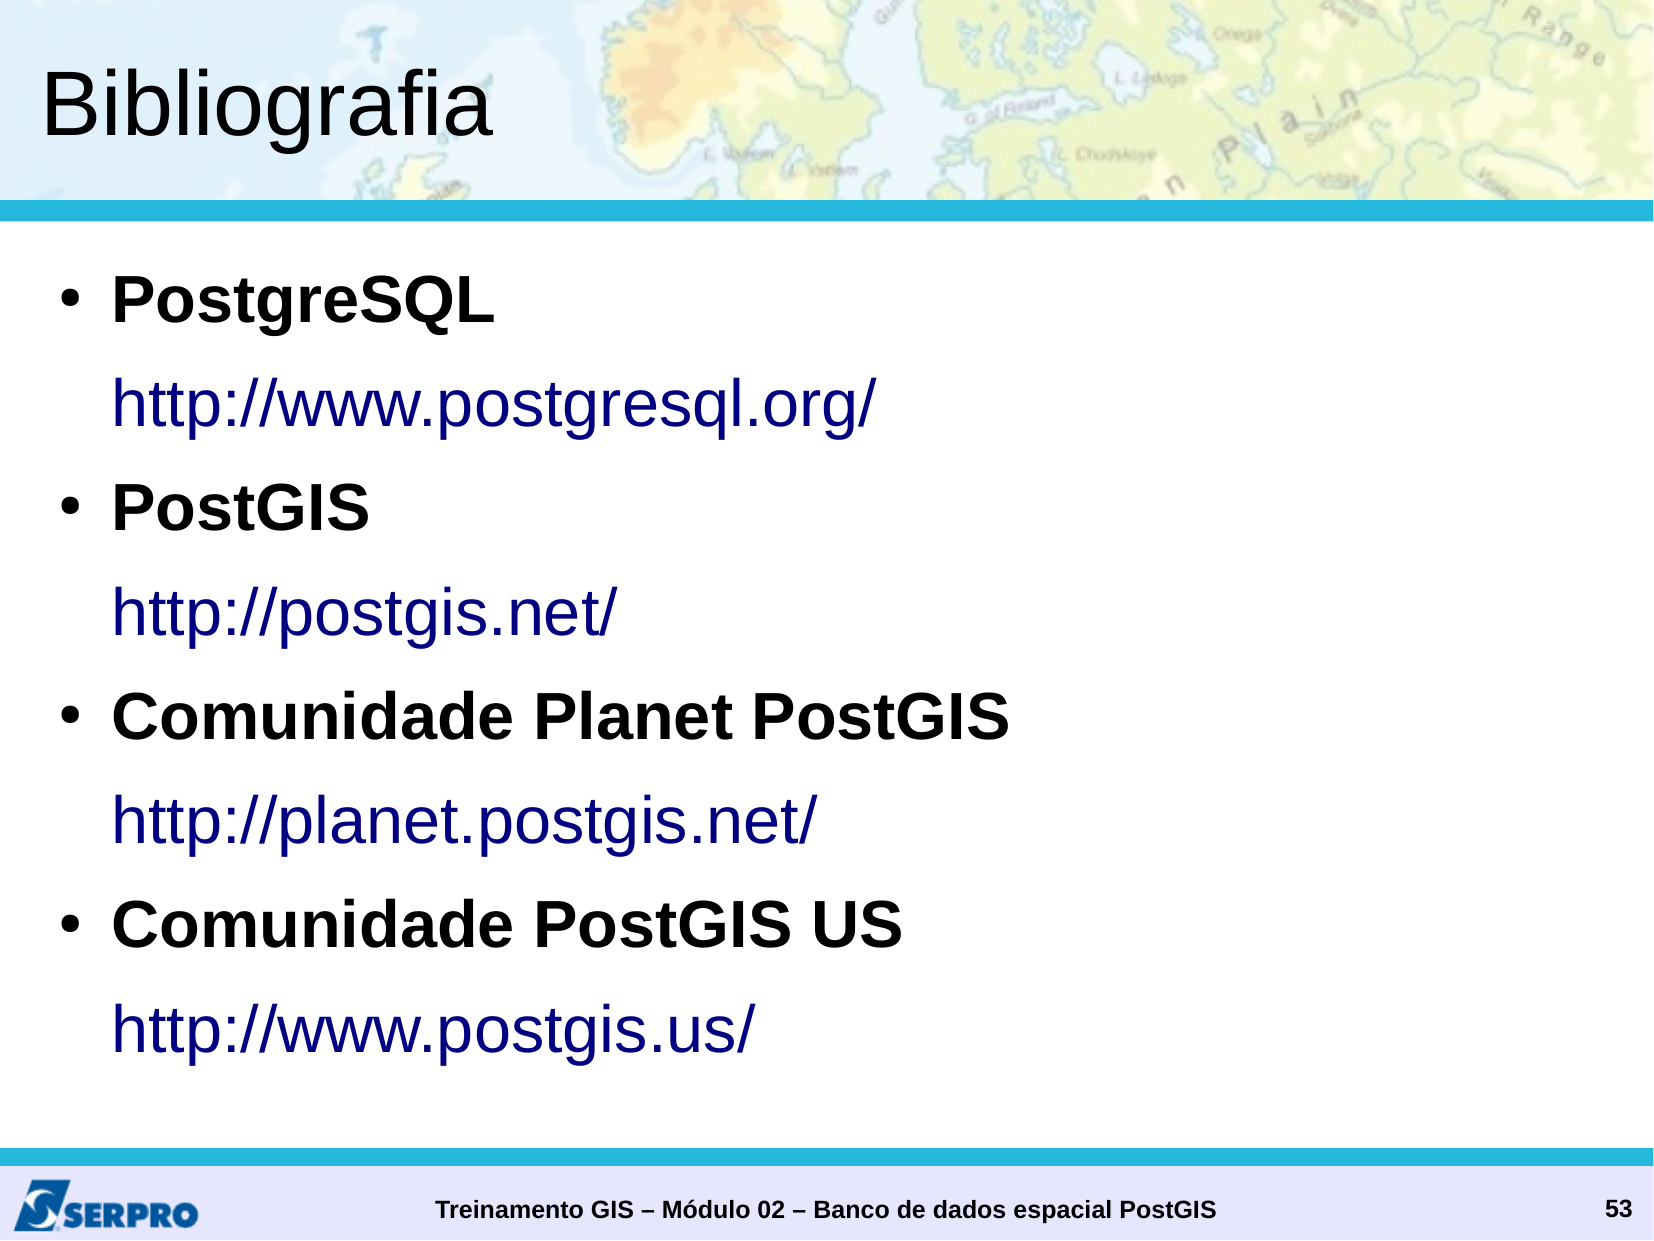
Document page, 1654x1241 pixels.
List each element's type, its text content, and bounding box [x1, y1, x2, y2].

title Bibliografia [40, 49, 1614, 159]
picture [10, 1177, 201, 1235]
list PostgreSQL http://www.postgresql.org/ PostGIS http://postgis.net/ Comunidade Planet PostGIS http://planet.postgis.net/ Comunidade PostGIS US http://www.postgis.us/ [40, 261, 1616, 1131]
